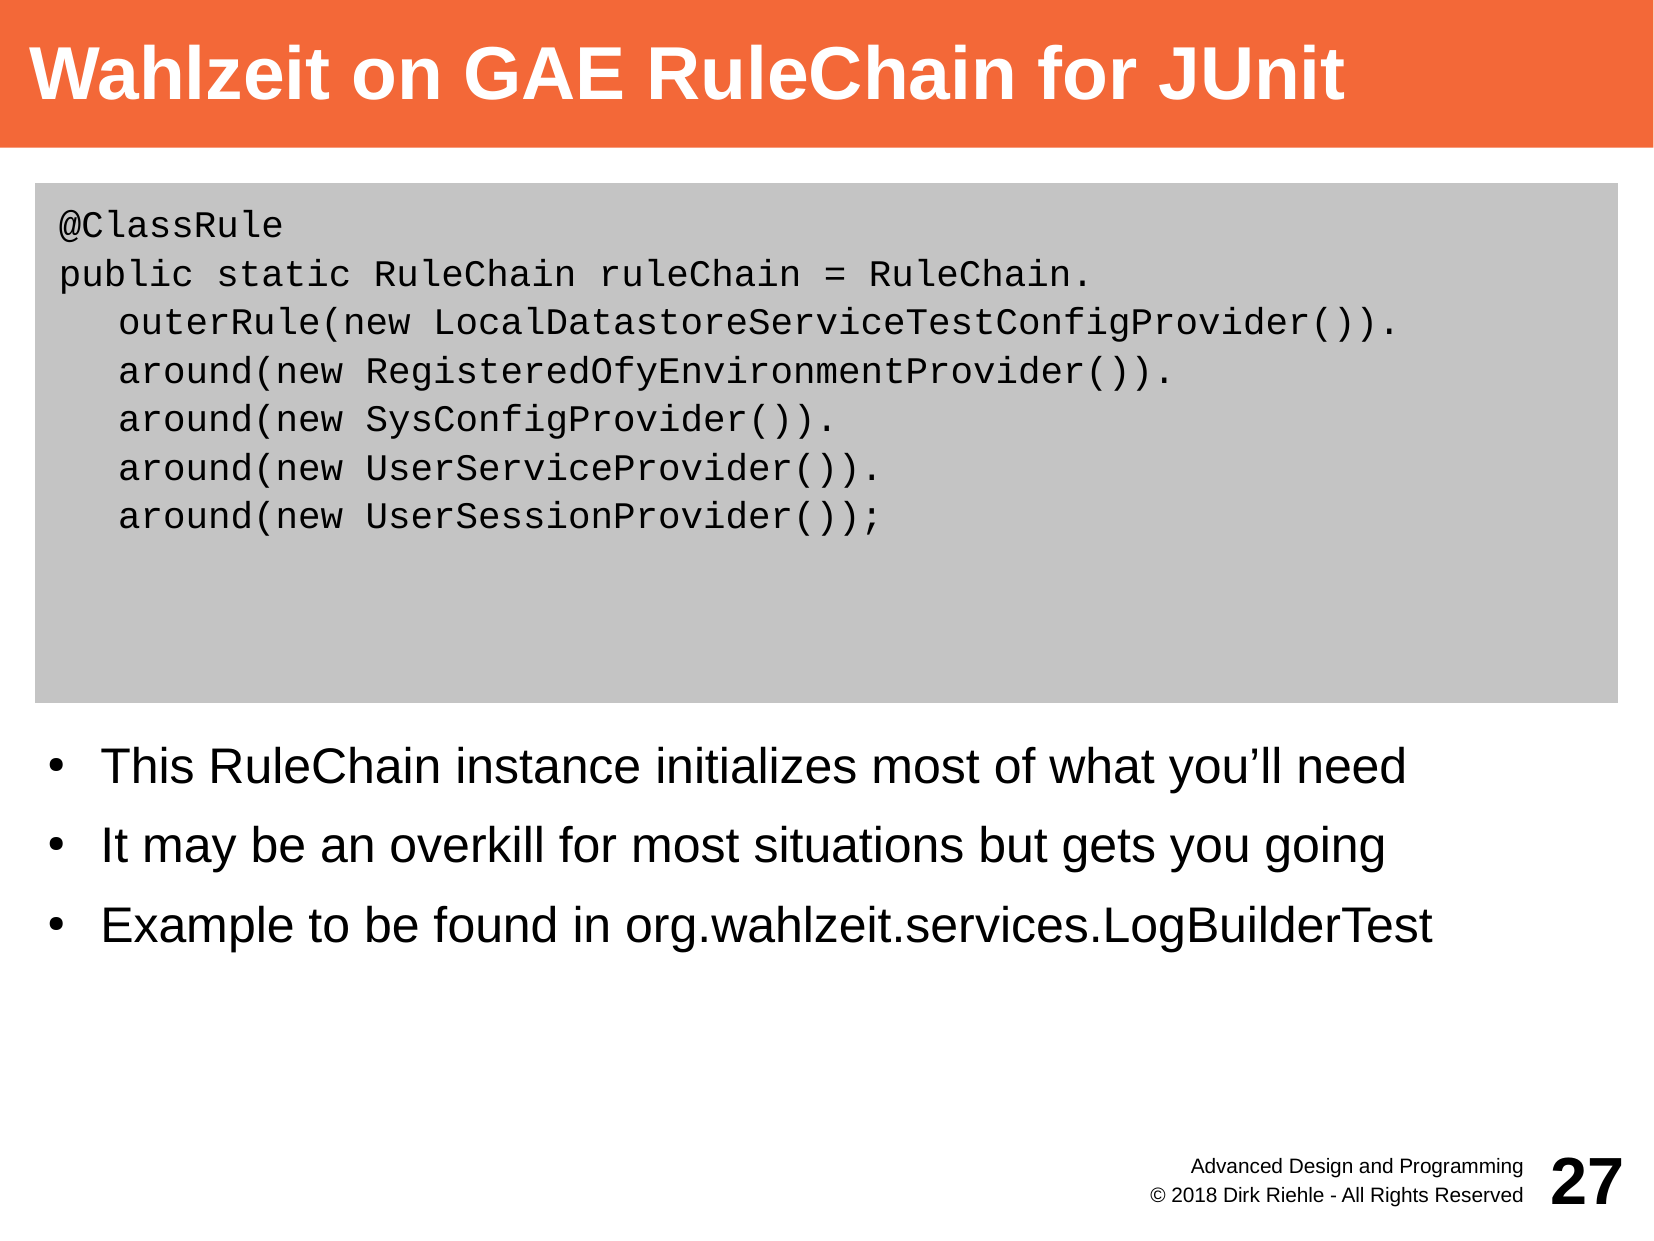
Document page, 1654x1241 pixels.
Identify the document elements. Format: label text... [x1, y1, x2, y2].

list This RuleChain instance initializes most of what you’ll need It may be an overkill for most situations but gets you going Example to be found in org.wahlzeit.services.LogBuilderTest [29, 738, 1625, 1211]
title Wahlzeit on GAE RuleChain for JUnit [0, 0, 1654, 148]
text_box @ClassRule public static RuleChain ruleChain = RuleChain. outerRule(new LocalDatastoreServiceTestConfigProvider()). around(new RegisteredOfyEnvironmentProvider()). around(new SysConfigProvider()). around(new UserServiceProvider()). around(new UserSessionProvider()); [29, 177, 1625, 709]
